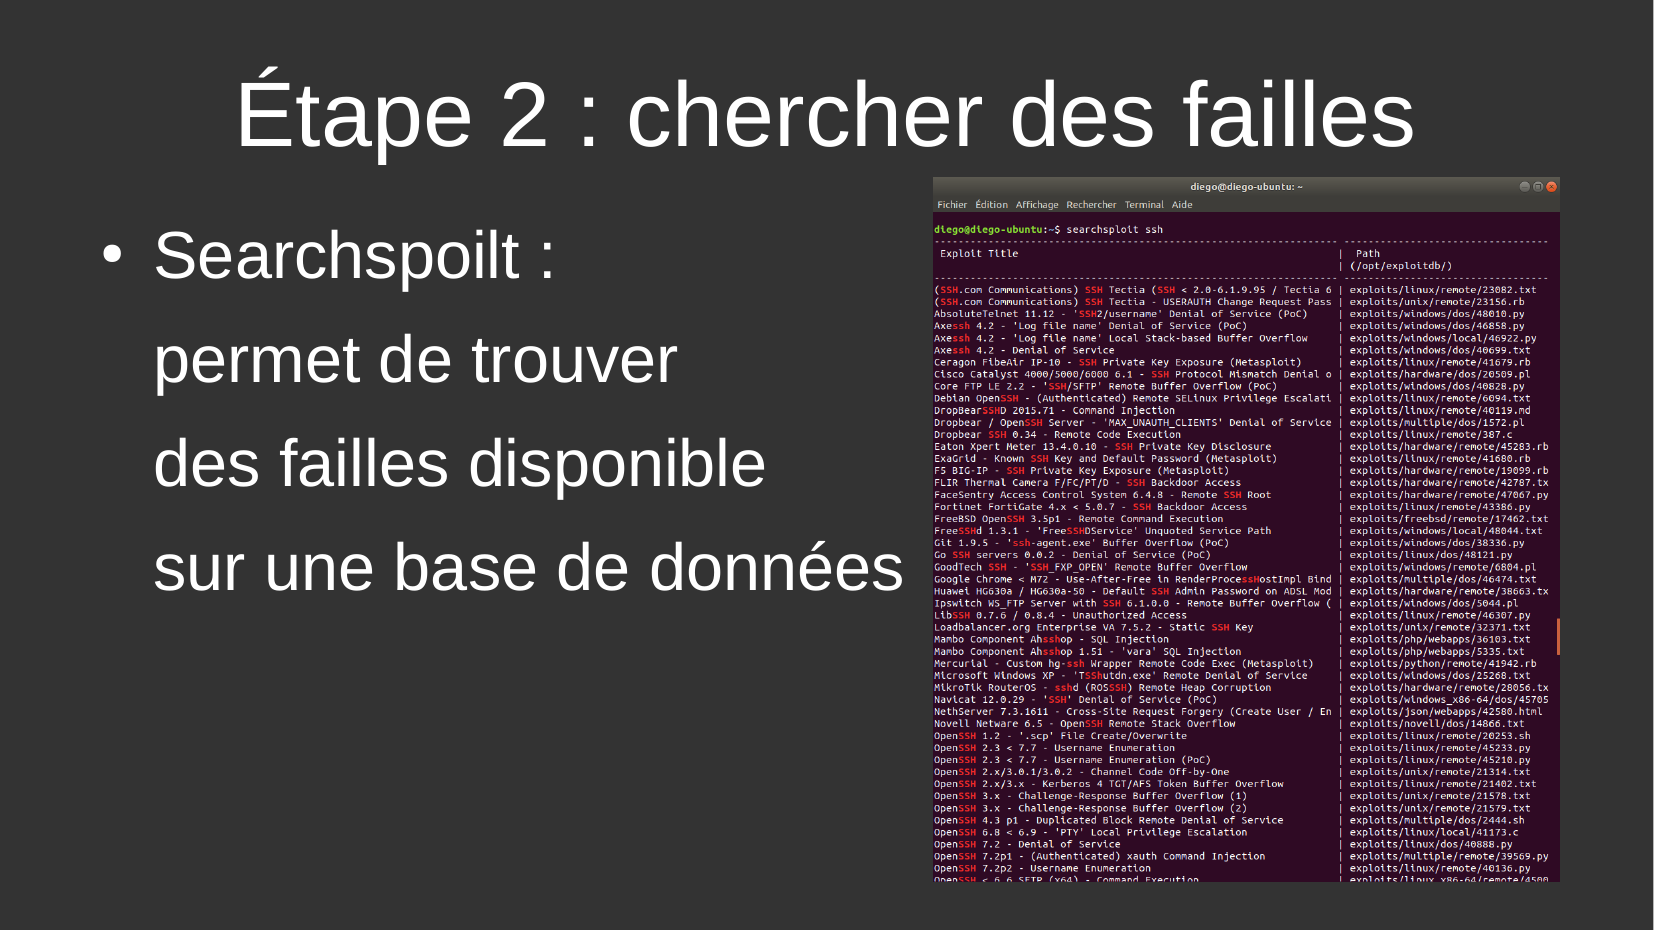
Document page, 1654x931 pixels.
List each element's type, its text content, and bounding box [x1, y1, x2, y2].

picture [933, 177, 1560, 882]
list Searchspoilt : permet de trouver des failles disponible sur une base de données [82, 217, 933, 758]
list Searchspoilt : permet de trouver des failles disponible sur une base de données [1560, 217, 1571, 758]
title Étape 2 : chercher des failles [82, 37, 1571, 193]
